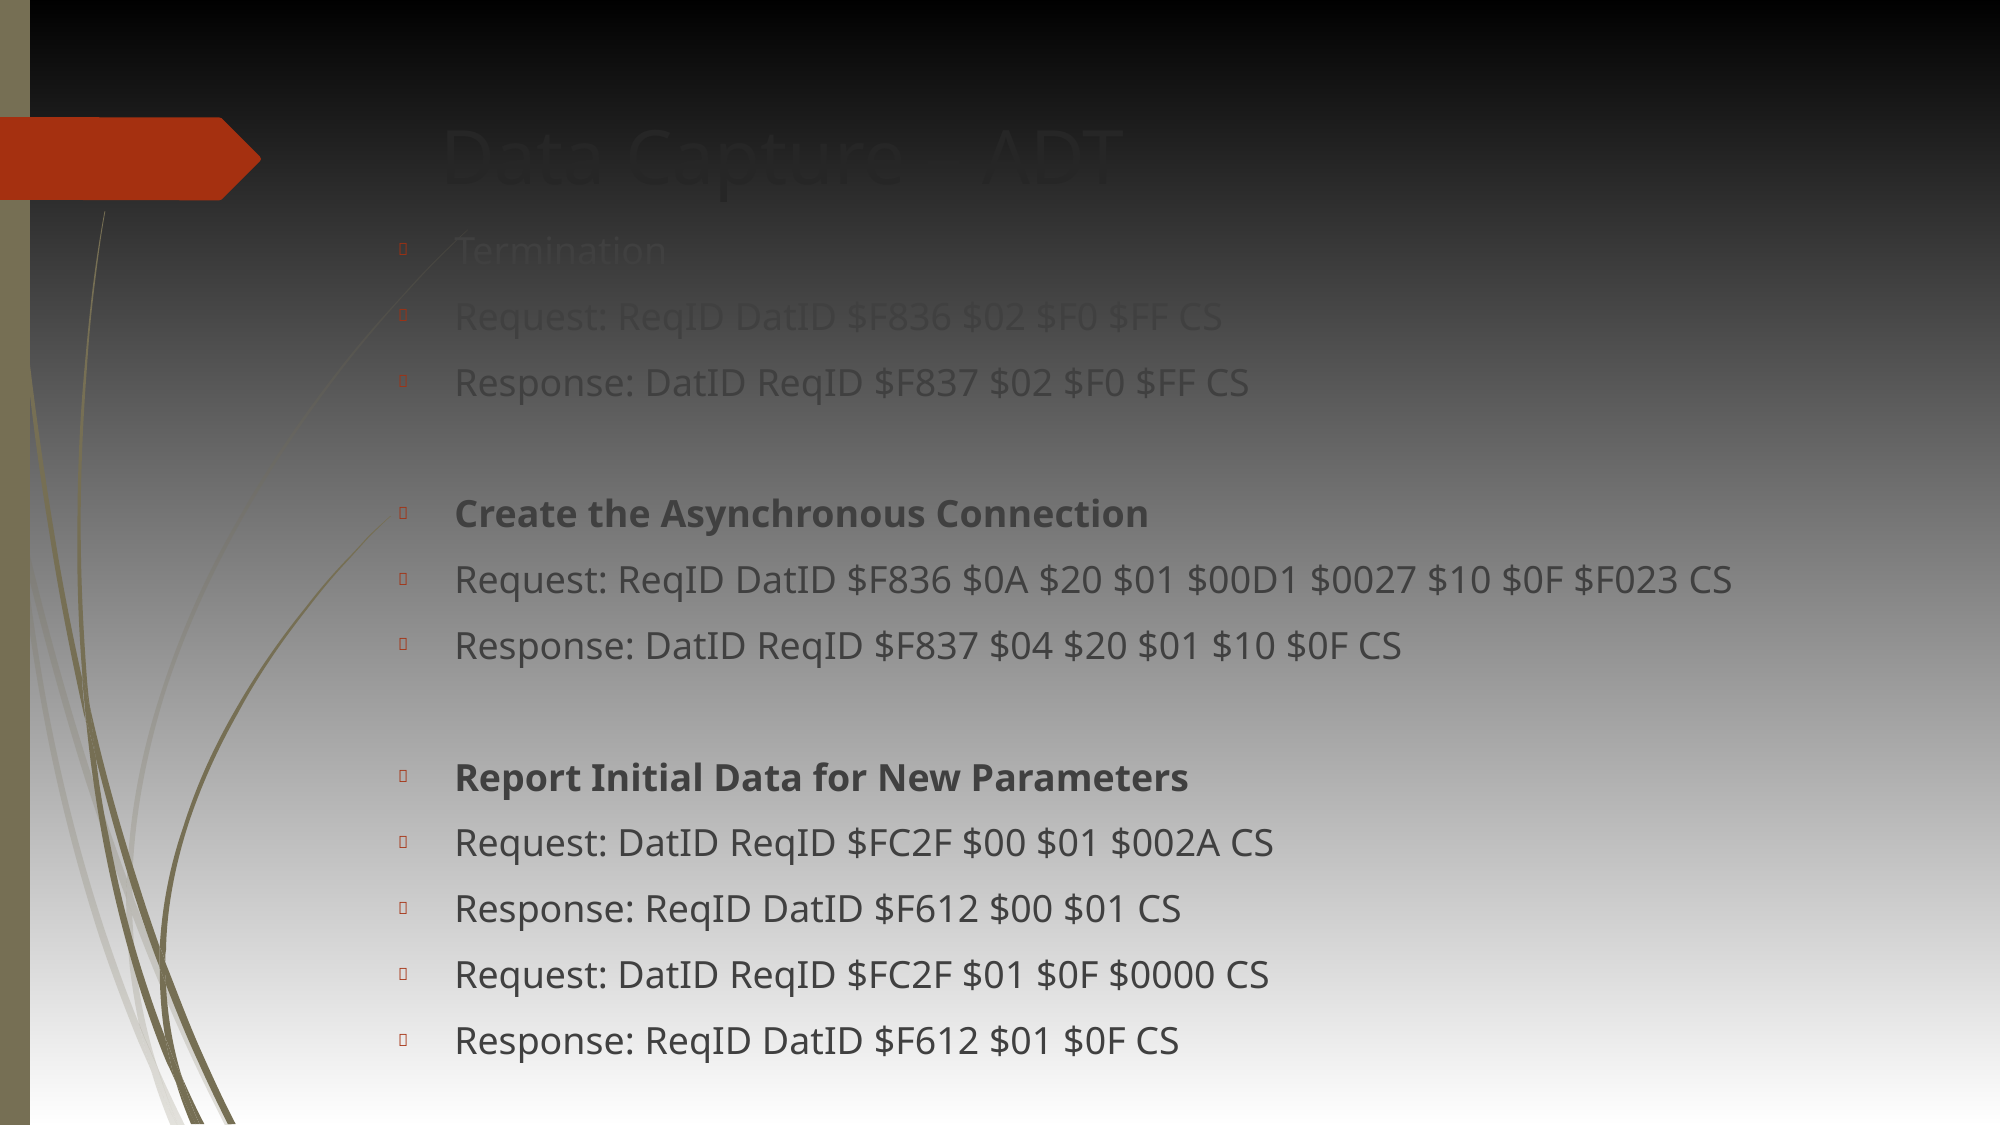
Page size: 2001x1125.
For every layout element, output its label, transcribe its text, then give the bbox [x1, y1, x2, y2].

title Data Capture – ADT [425, 102, 1888, 219]
list Termination Request: ReqID DatID $F836 $02 $F0 $FF CS Response: DatID ReqID $F837 $02 $F0 $FF CS Create the Asynchronous Connection Request: ReqID DatID $F836 $0A $20 $01 $00D1 $0027 $10 $0F $F023 CS Response: DatID ReqID $F837 $04 $20 $01 $10 $0F CS Report Initial Data for New Parameters Request: DatID ReqID $FC2F $00 $01 $002A CS Response: ReqID DatID $F612 $00 $01 CS Request: DatID ReqID $FC2F $01 $0F $0000 CS Response: ReqID DatID $F612 $01 $0F CS [383, 219, 1888, 1053]
